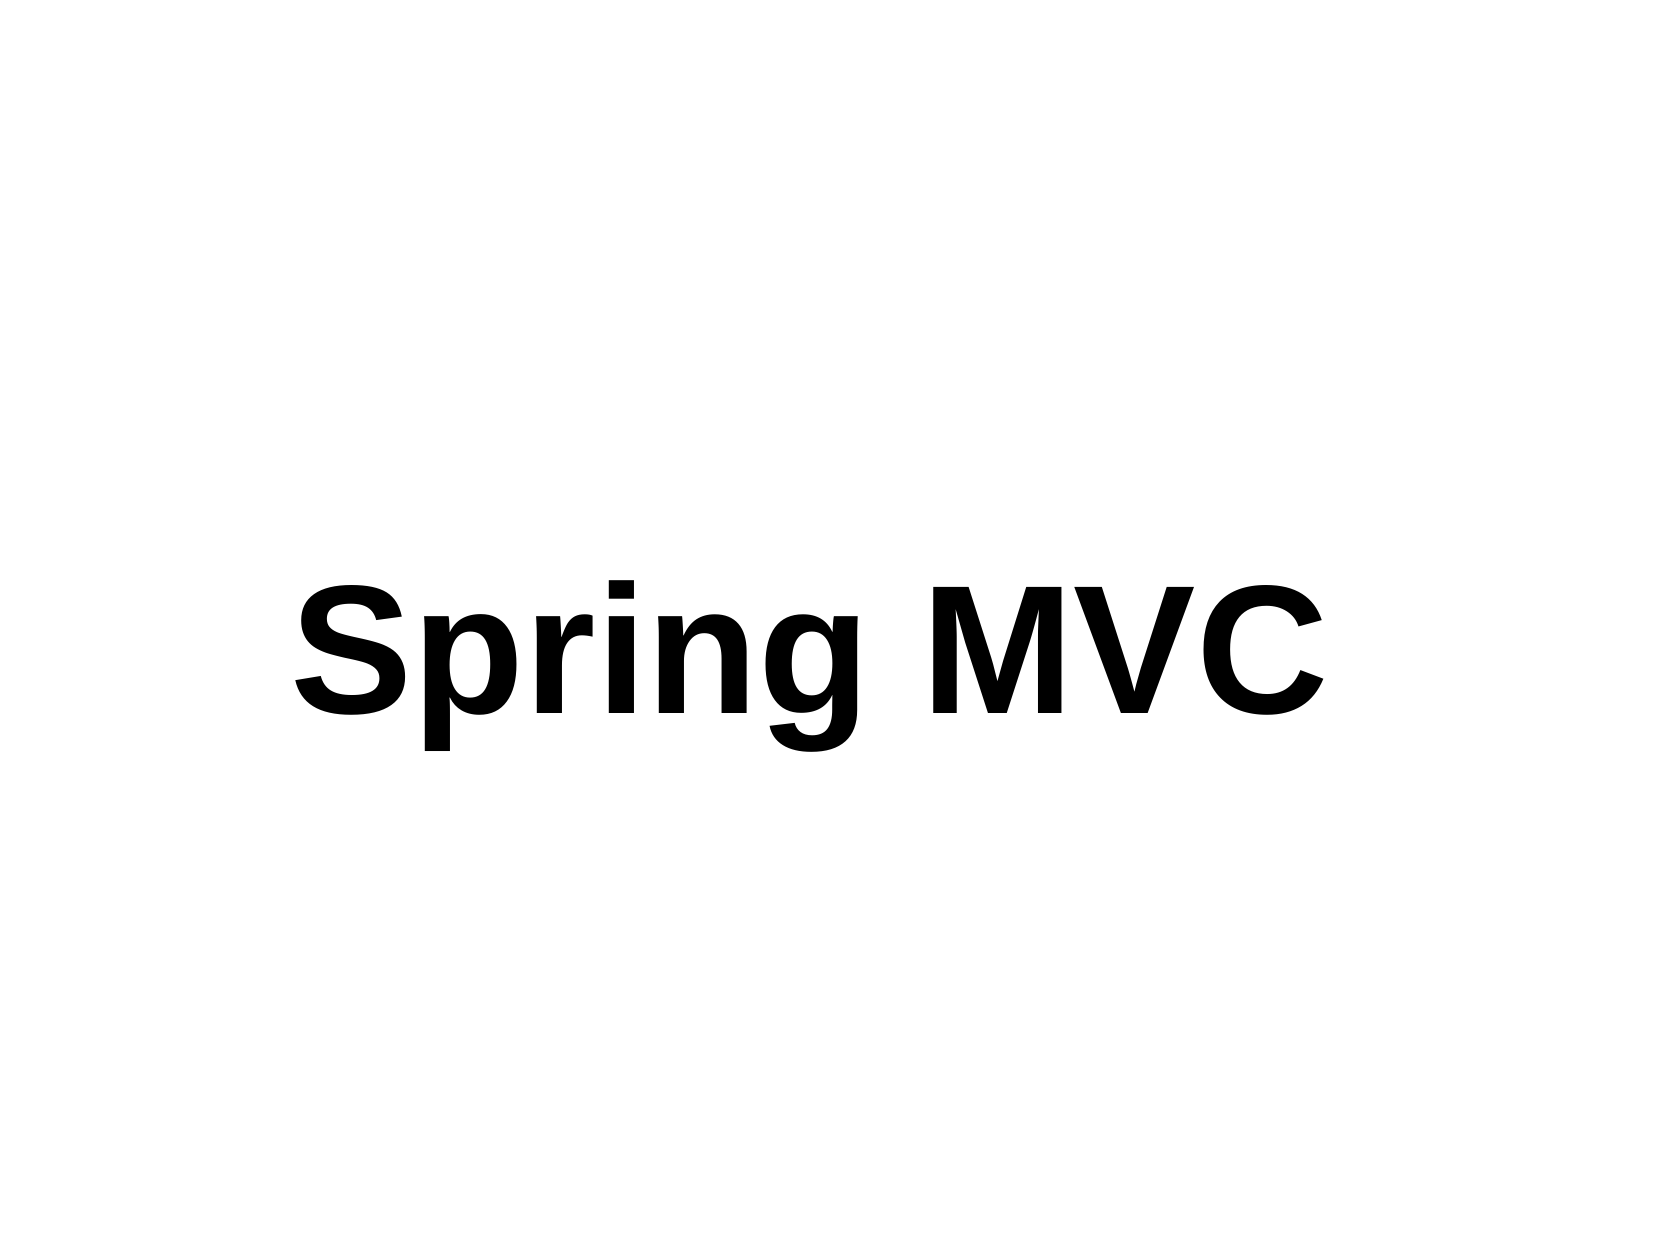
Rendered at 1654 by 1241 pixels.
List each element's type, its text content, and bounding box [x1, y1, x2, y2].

subtitle Spring MVC [82, 290, 1538, 1010]
